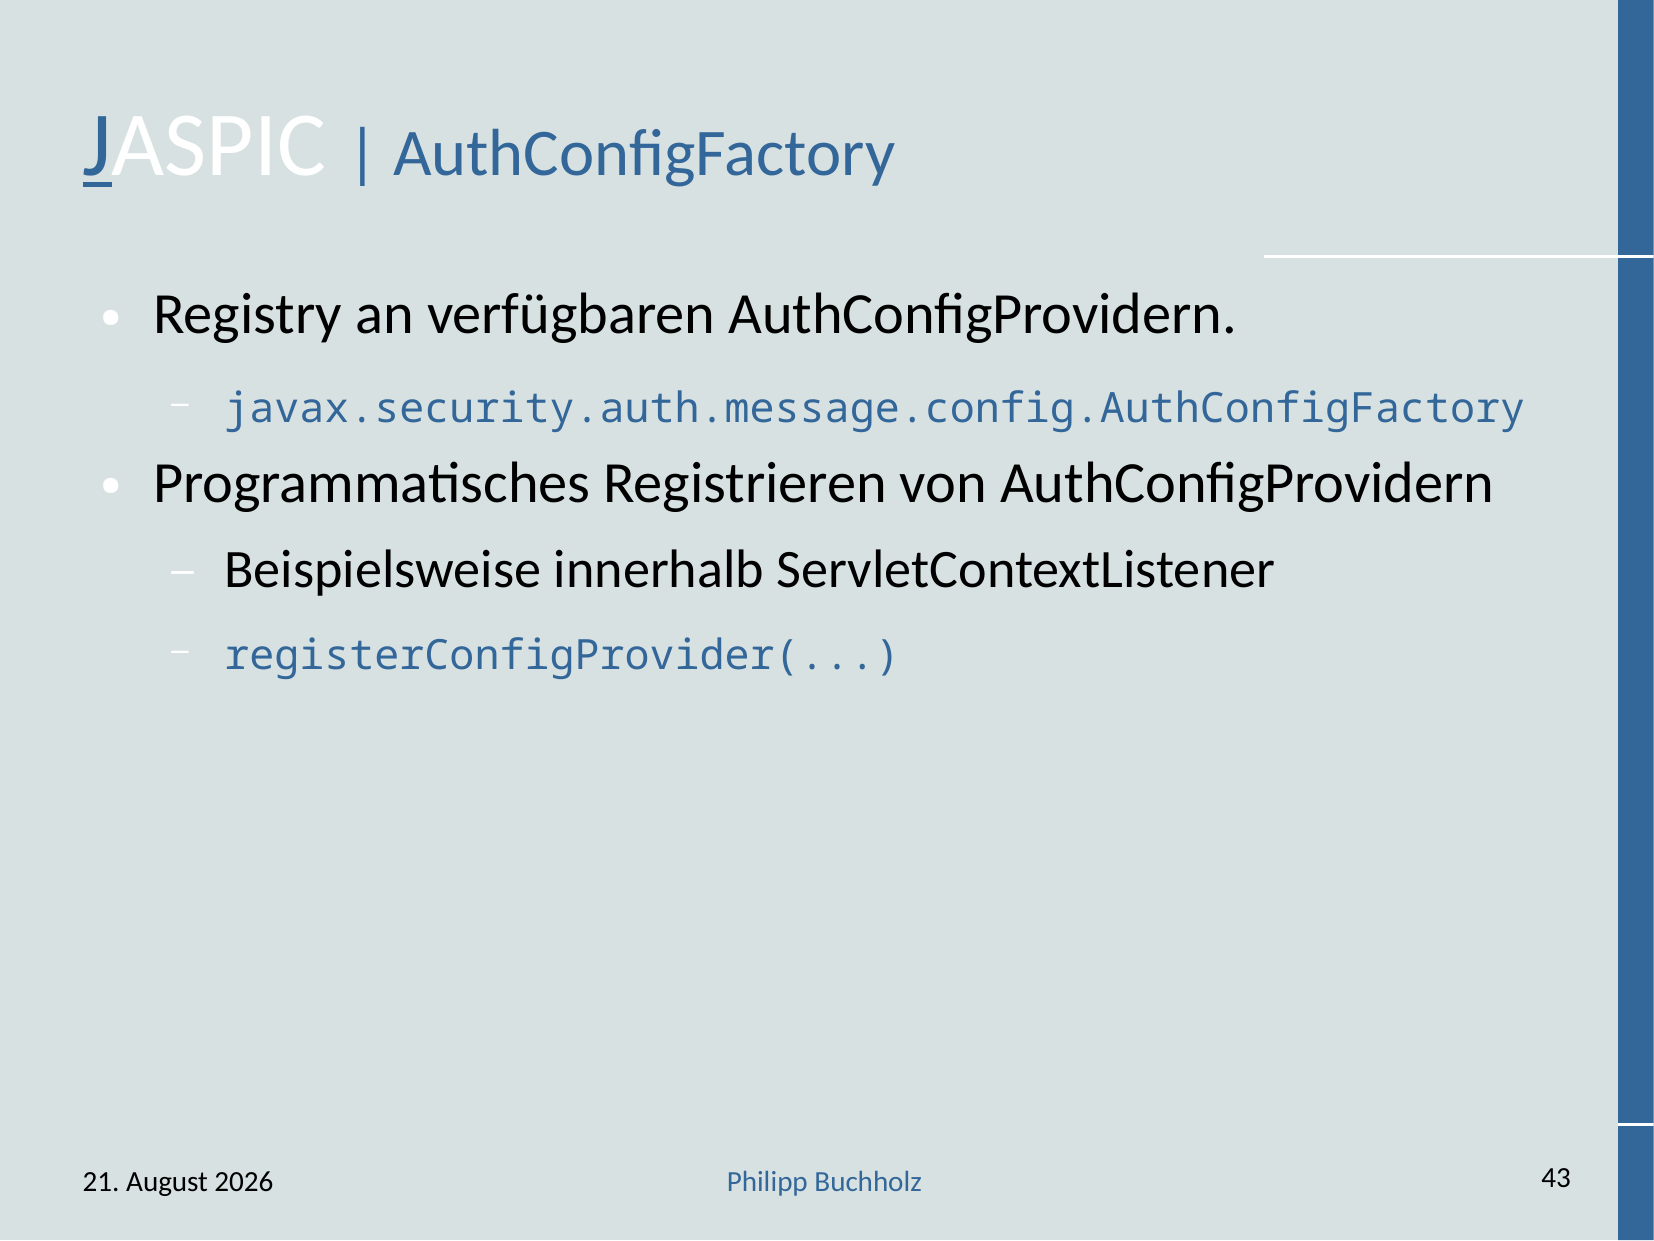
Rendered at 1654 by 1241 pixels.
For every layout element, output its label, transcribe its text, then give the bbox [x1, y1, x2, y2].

title JASPIC | AuthConfigFactory [82, 40, 1571, 266]
list Registry an verfügbaren AuthConfigProvidern. javax.security.auth.message.config.AuthConfigFactory Programmatisches Registrieren von AuthConfigProvidern Beispielsweise innerhalb ServletContextListener registerConfigProvider(...) [82, 290, 1571, 1109]
